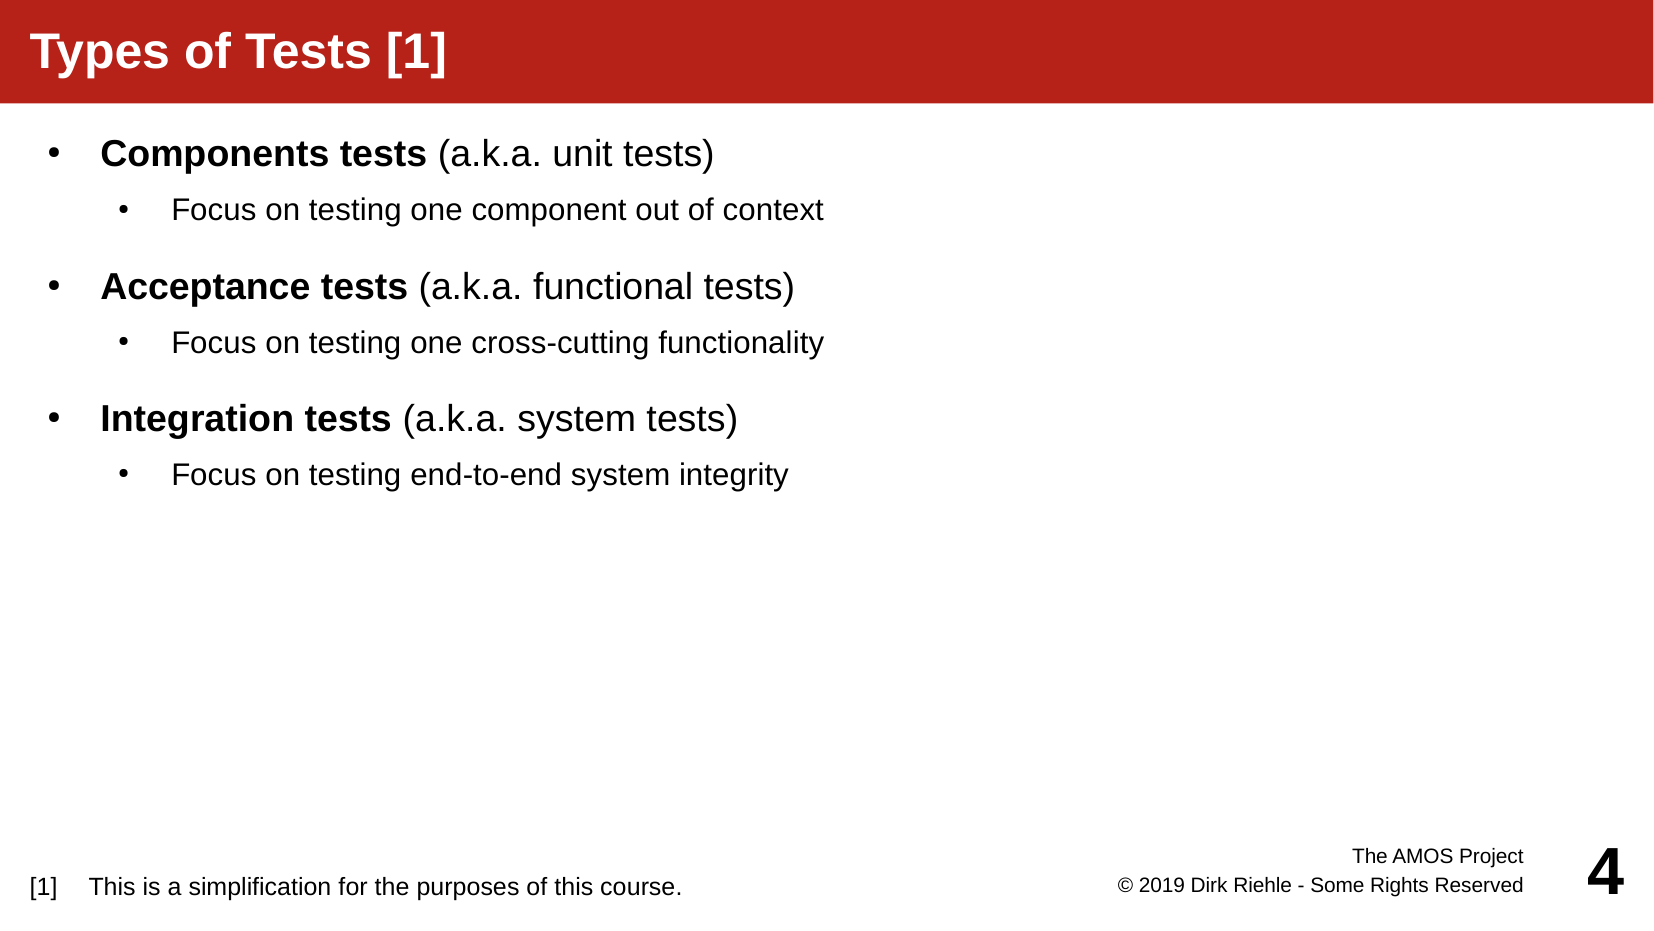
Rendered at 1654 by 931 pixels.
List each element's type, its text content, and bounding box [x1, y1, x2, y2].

text_box [1] This is a simplification for the purposes of this course. [0, 693, 1182, 931]
list Components tests (a.k.a. unit tests) Focus on testing one component out of context Acceptance tests (a.k.a. functional tests) Focus on testing one cross-cutting functionality Integration tests (a.k.a. system tests) Focus on testing end-to-end system integrity [29, 132, 1625, 798]
title Types of Tests [1] [0, 0, 1654, 104]
